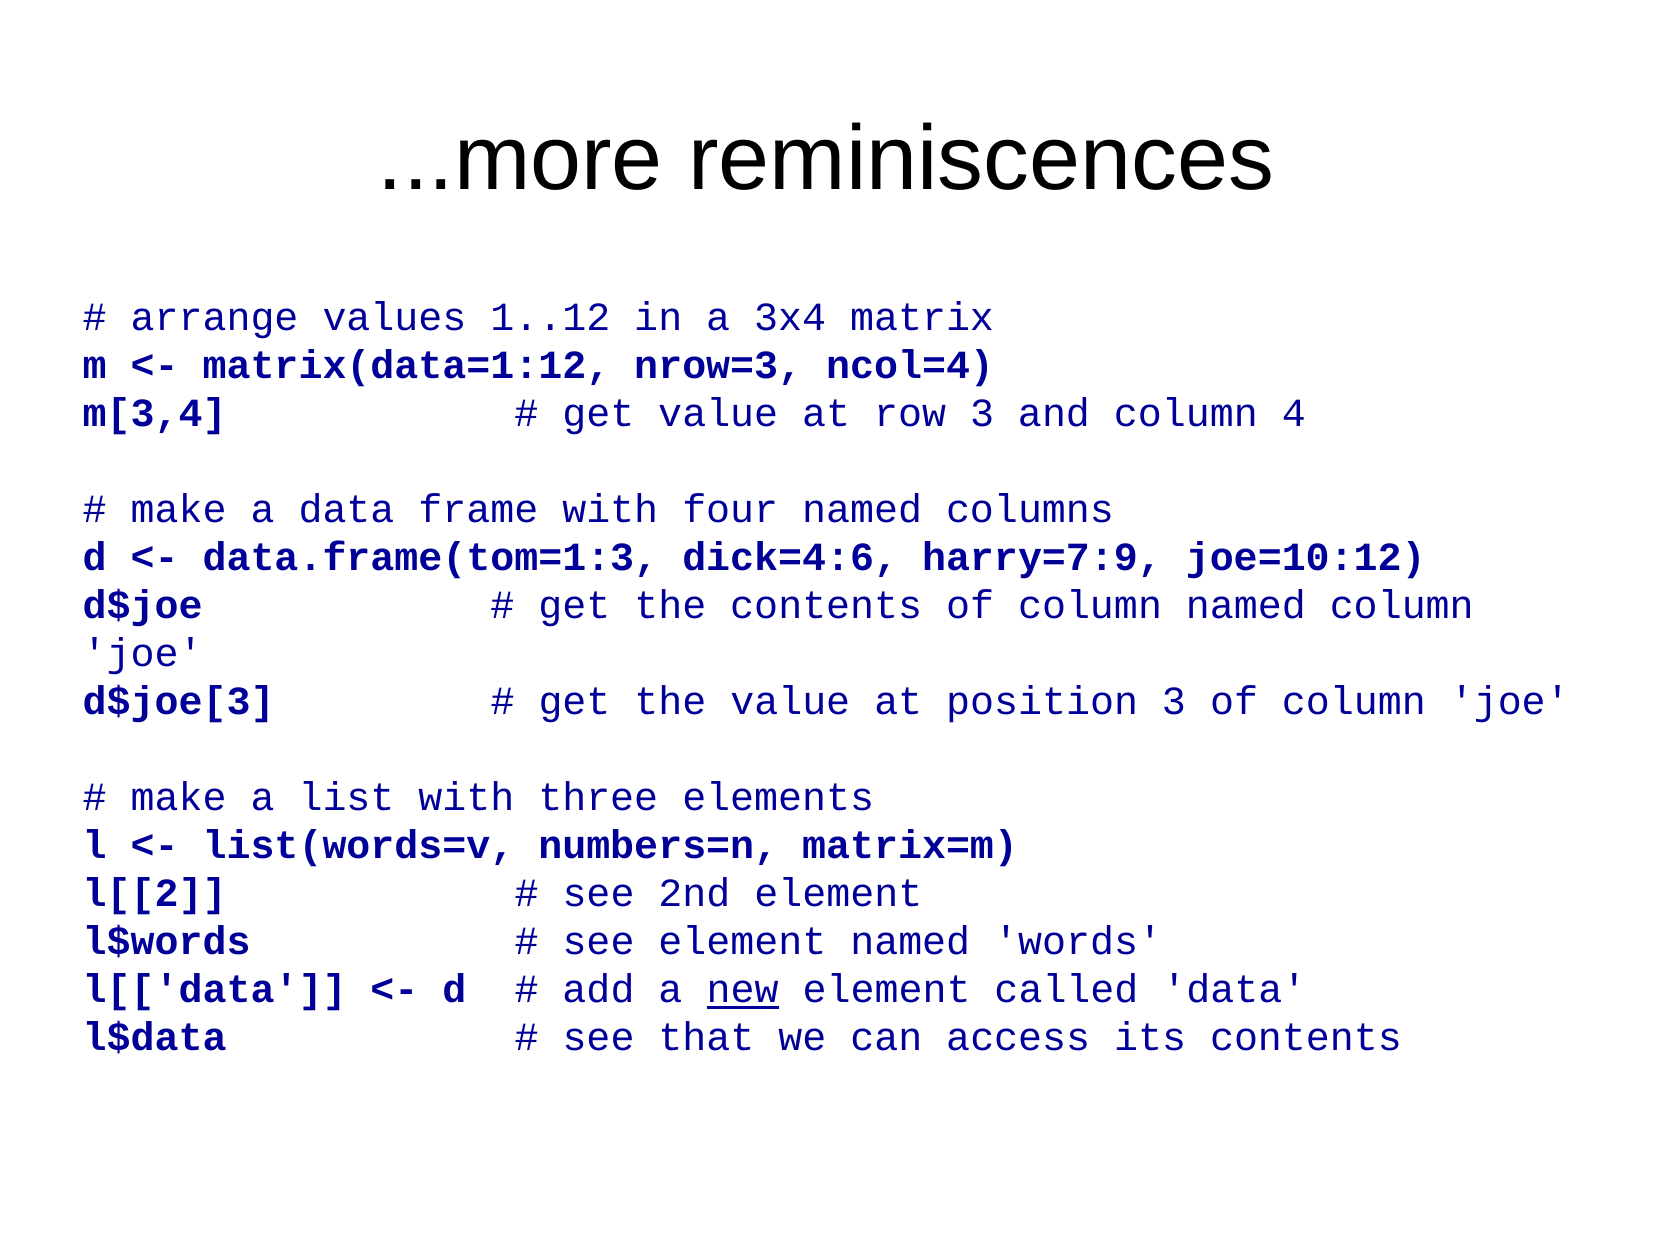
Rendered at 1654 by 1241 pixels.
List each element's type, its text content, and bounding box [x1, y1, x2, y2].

text_box # arrange values 1..12 in a 3x4 matrix m <- matrix(data=1:12, nrow=3, ncol=4) m[3,4] # get value at row 3 and column 4 # make a data frame with four named columns d <- data.frame(tom=1:3, dick=4:6, harry=7:9, joe=10:12) d$joe # get the contents of column named column 'joe' d$joe[3] # get the value at position 3 of column 'joe' # make a list with three elements l <- list(words=v, numbers=n, matrix=m) l[[2]] # see 2nd element l$words # see element named 'words' l[['data']] <- d # add a new element called 'data' l$data # see that we can access its contents [82, 290, 1571, 1087]
text_box ...more reminiscences [82, 49, 1571, 257]
